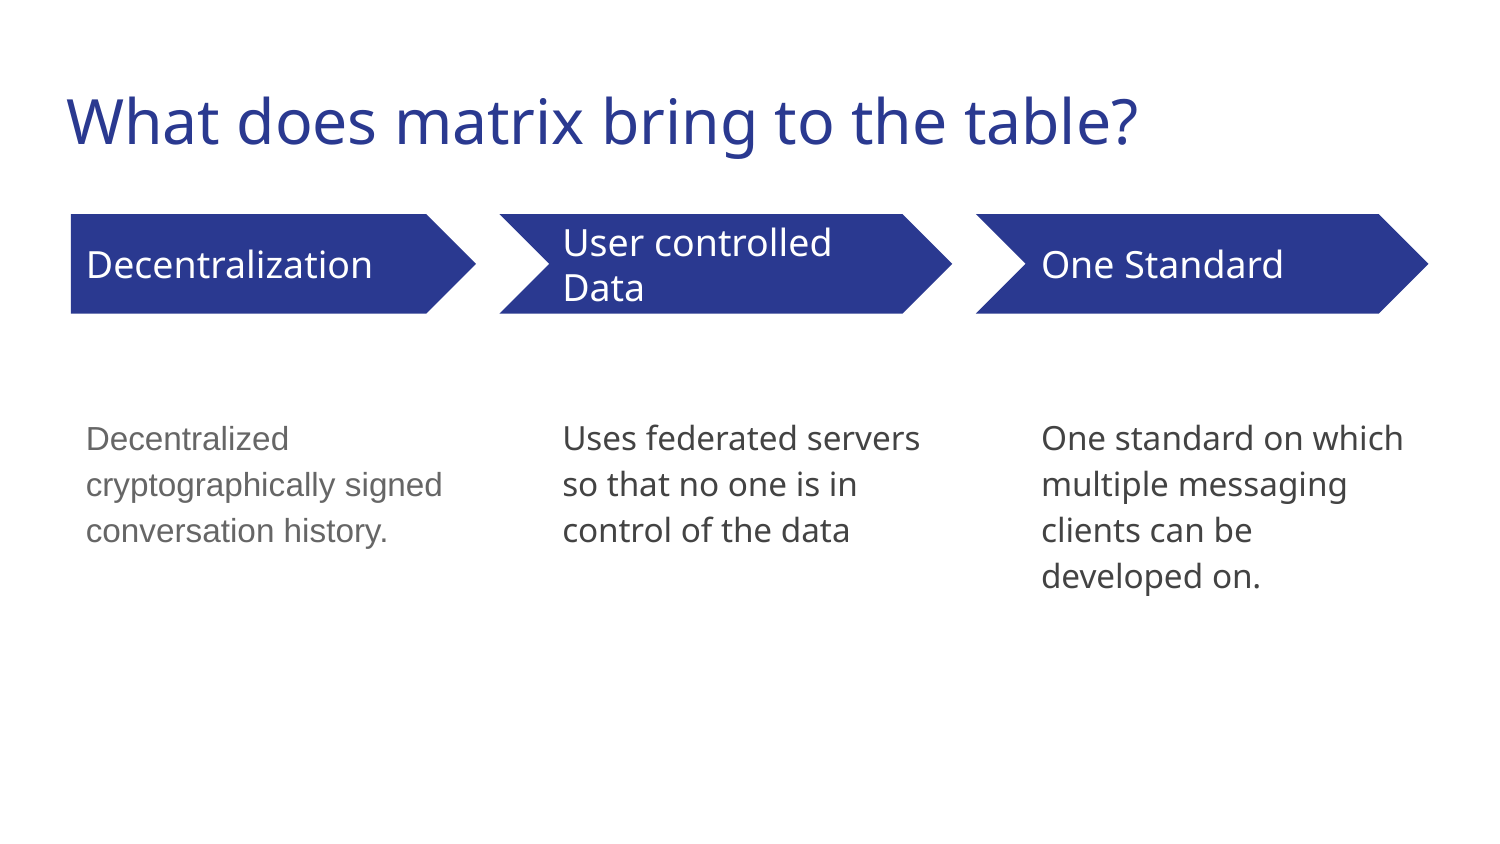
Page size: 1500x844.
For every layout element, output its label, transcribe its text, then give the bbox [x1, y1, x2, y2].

text_box [594, 291, 604, 299]
title What does matrix bring to the table? [51, 67, 1449, 167]
list Decentralized cryptographically signed conversation history. [70, 339, 477, 775]
text_box [70, 214, 476, 314]
text_box [975, 214, 1429, 314]
list User controlled Data [547, 238, 918, 290]
text_box [499, 214, 953, 314]
list Decentralization [70, 238, 442, 290]
list One Standard [1025, 238, 1397, 290]
list One standard on which multiple messaging clients can be developed on. [1025, 339, 1432, 775]
text_box [569, 290, 583, 298]
text_box [629, 291, 639, 299]
list Uses federated servers so that no one is in control of the data [547, 339, 953, 775]
